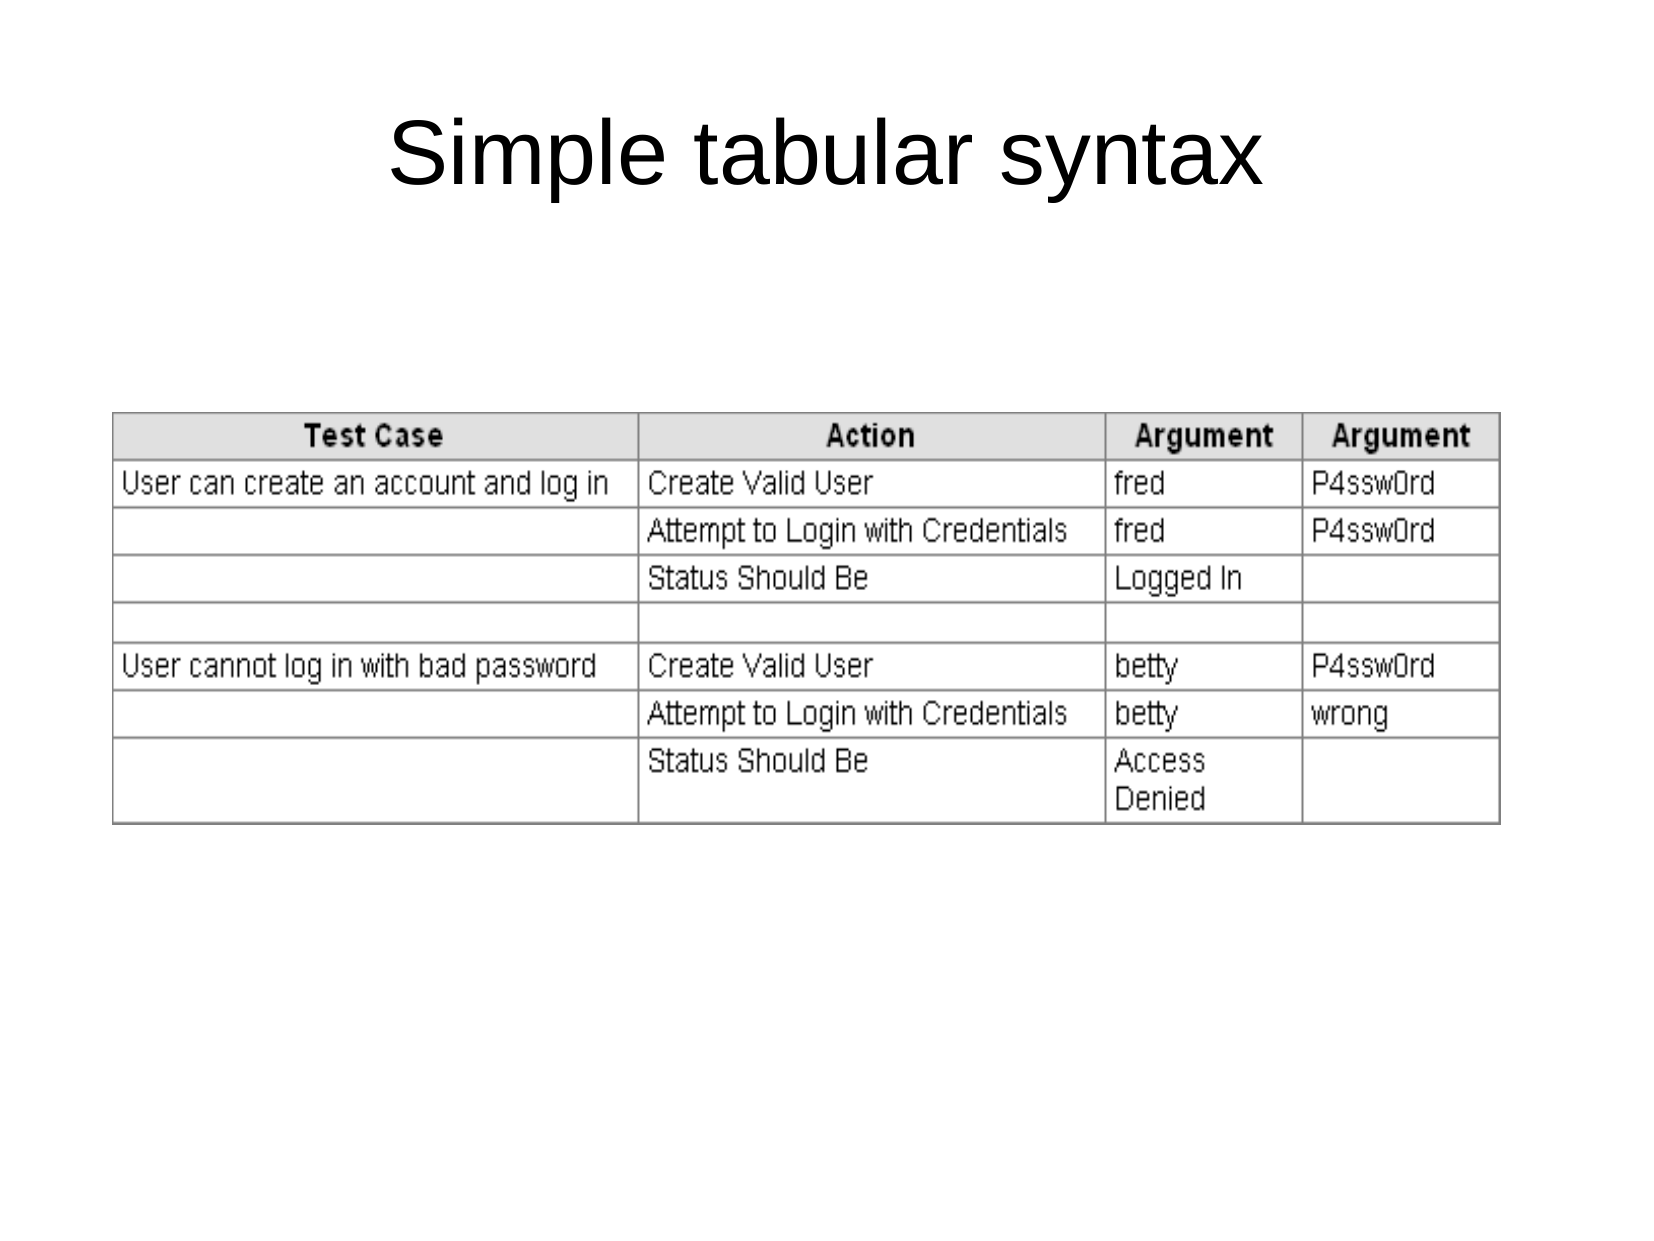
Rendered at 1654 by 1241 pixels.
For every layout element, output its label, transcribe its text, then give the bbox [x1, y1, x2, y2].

picture [112, 412, 1501, 826]
title Simple tabular syntax [82, 49, 1571, 257]
